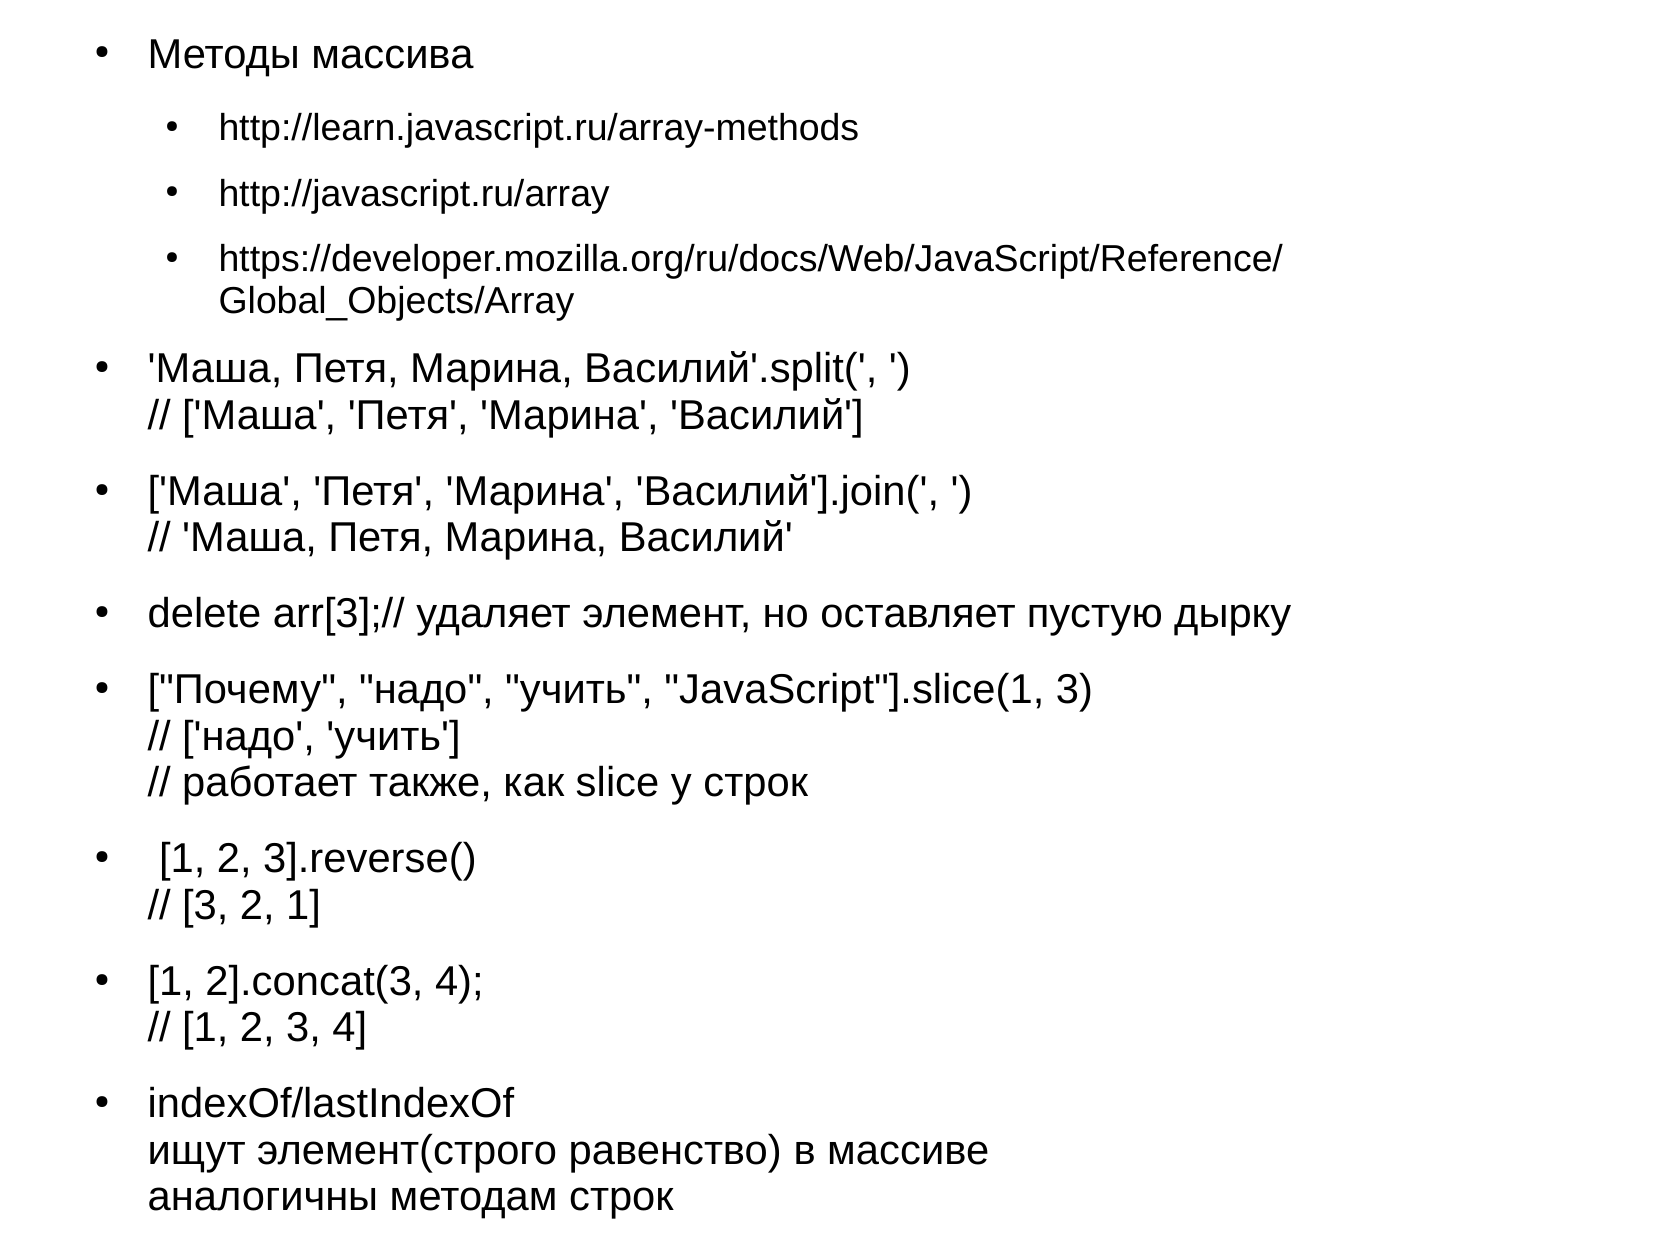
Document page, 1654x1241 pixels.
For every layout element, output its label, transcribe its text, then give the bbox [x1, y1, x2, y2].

list Методы массива http://learn.javascript.ru/array-methods http://javascript.ru/array https://developer.mozilla.org/ru/docs/Web/JavaScript/Reference/Global_Objects/Array 'Маша, Петя, Марина, Василий'.split(', ') // ['Маша', 'Петя', 'Марина', 'Василий'] ['Маша', 'Петя', 'Марина', 'Василий'].join(', ') // 'Маша, Петя, Марина, Василий' delete arr[3];// удаляет элемент, но оставляет пустую дырку ["Почему", "надо", "учить", "JavaScript"].slice(1, 3) // ['надо', 'учить'] // работает также, как slice у строк [1, 2, 3].reverse() // [3, 2, 1] [1, 2].concat(3, 4); // [1, 2, 3, 4] indexOf/lastIndexOf ищут элемент(строго равенство) в массиве аналогичны методам строк [76, 30, 1565, 1225]
